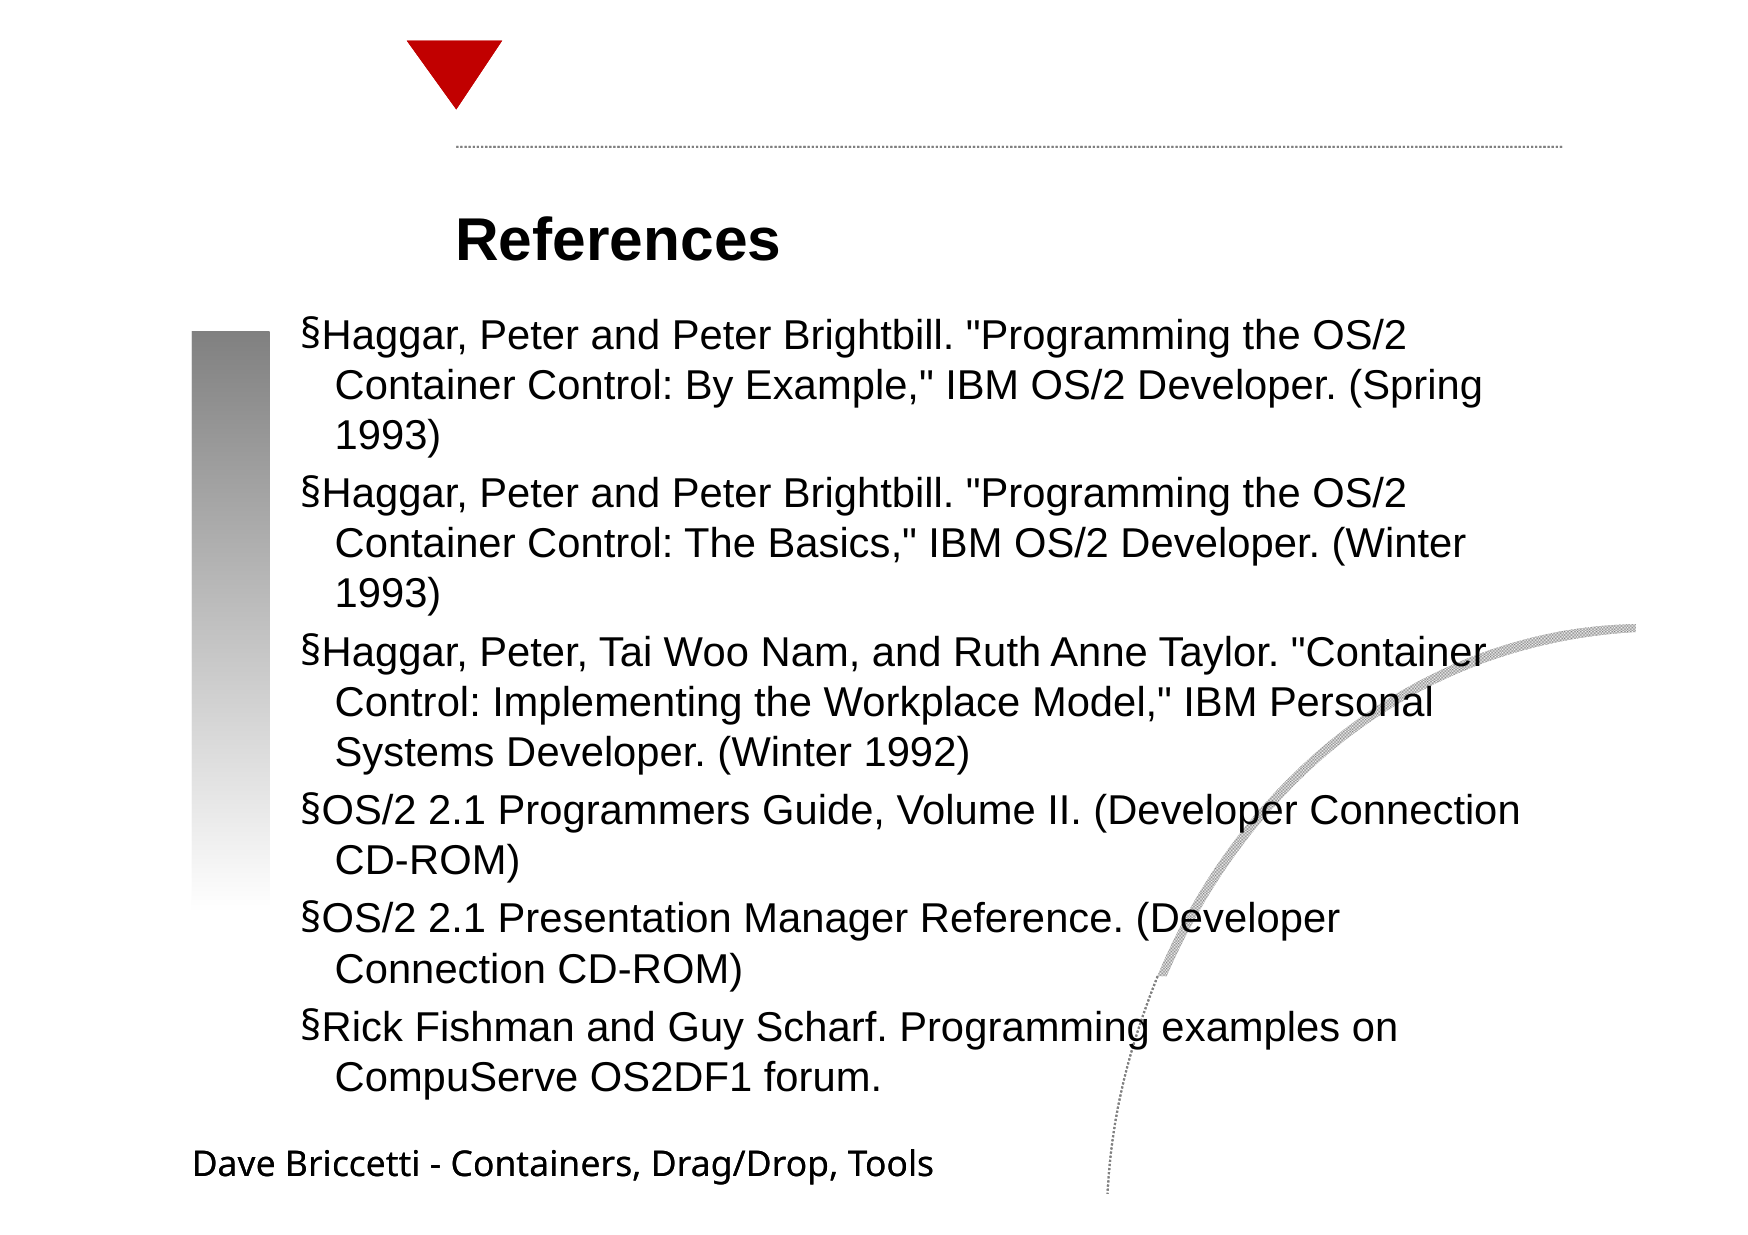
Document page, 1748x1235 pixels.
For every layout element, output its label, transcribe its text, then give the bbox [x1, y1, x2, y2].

text_box References [455, 196, 1568, 277]
text_box [1561, 624, 1636, 642]
text_box Haggar, Peter and Peter Brightbill. "Programming the OS/2 Container Control: By Example," IBM OS/2 Developer. (Spring 1993) Haggar, Peter and Peter Brightbill. "Programming the OS/2 Container Control: The Basics," IBM OS/2 Developer. (Winter 1993) Haggar, Peter, Tai Woo Nam, and Ruth Anne Taylor. "Container Control: Implementing the Workplace Model," IBM Personal Systems Developer. (Winter 1992) OS/2 2.1 Programmers Guide, Volume II. (Developer Connection CD-ROM) OS/2 2.1 Presentation Manager Reference. (Developer Connection CD-ROM) Rick Fishman and Guy Scharf. Programming examples on CompuServe OS2DF1 forum. [300, 307, 1561, 1132]
text_box [192, 332, 269, 911]
text_box [406, 40, 503, 110]
text_box Dave Briccetti - Containers, Drag/Drop, Tools [191, 1141, 1505, 1210]
